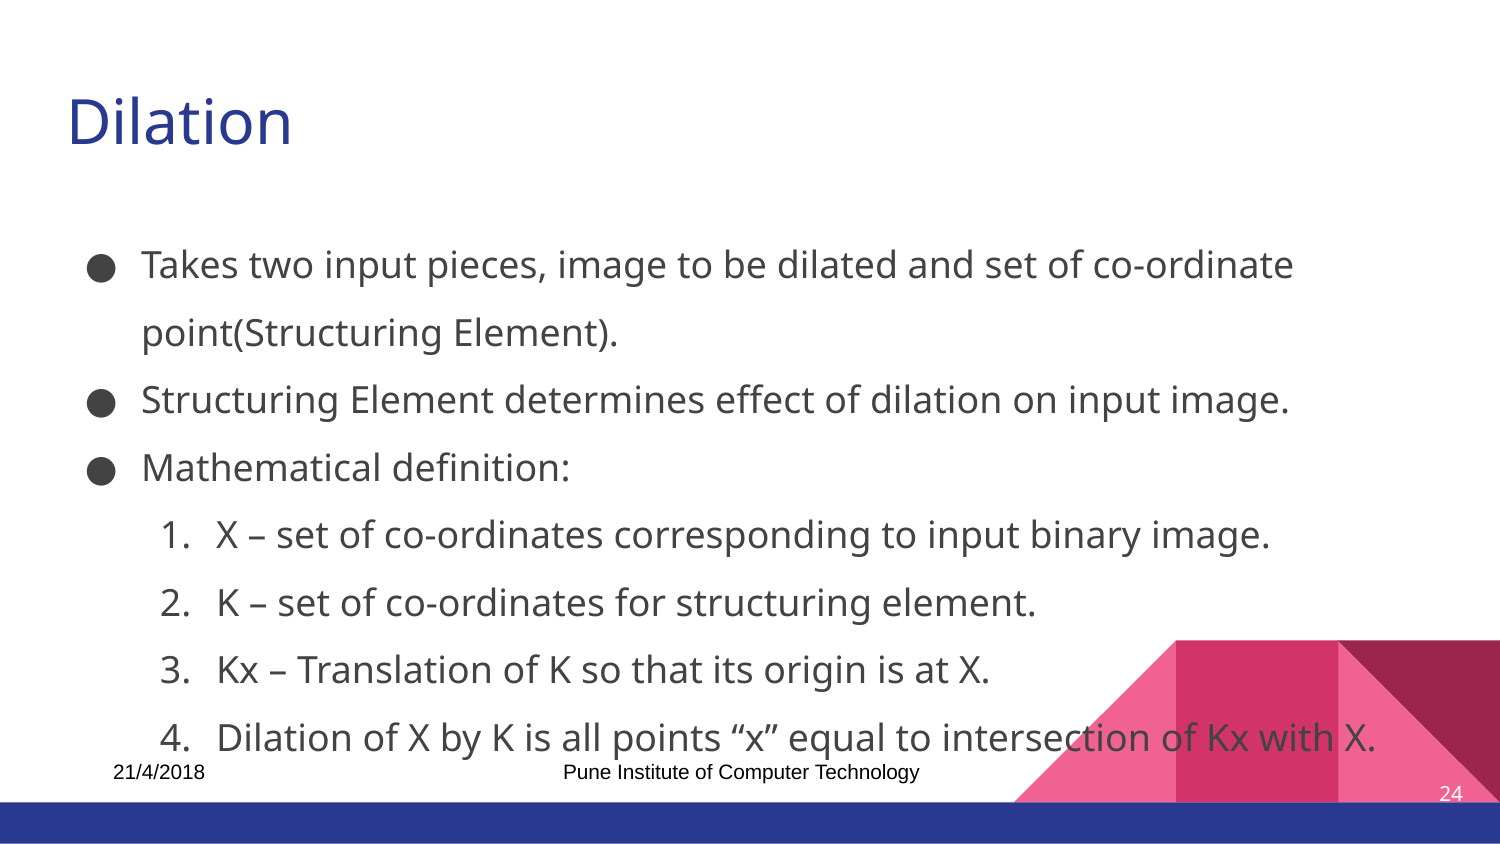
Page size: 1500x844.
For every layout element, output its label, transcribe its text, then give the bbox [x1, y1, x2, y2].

slide_number <number> [1387, 762, 1478, 828]
list Takes two input pieces, image to be dilated and set of co-ordinate point(Structuring Element). Structuring Element determines effect of dilation on input image. Mathematical definition: X – set of co-ordinates corresponding to input binary image. K – set of co-ordinates for structuring element. Kx – Translation of K so that its origin is at X. Dilation of X by K is all points “x” equal to intersection of Kx with X. [51, 204, 1449, 752]
title Dilation [51, 67, 1449, 167]
